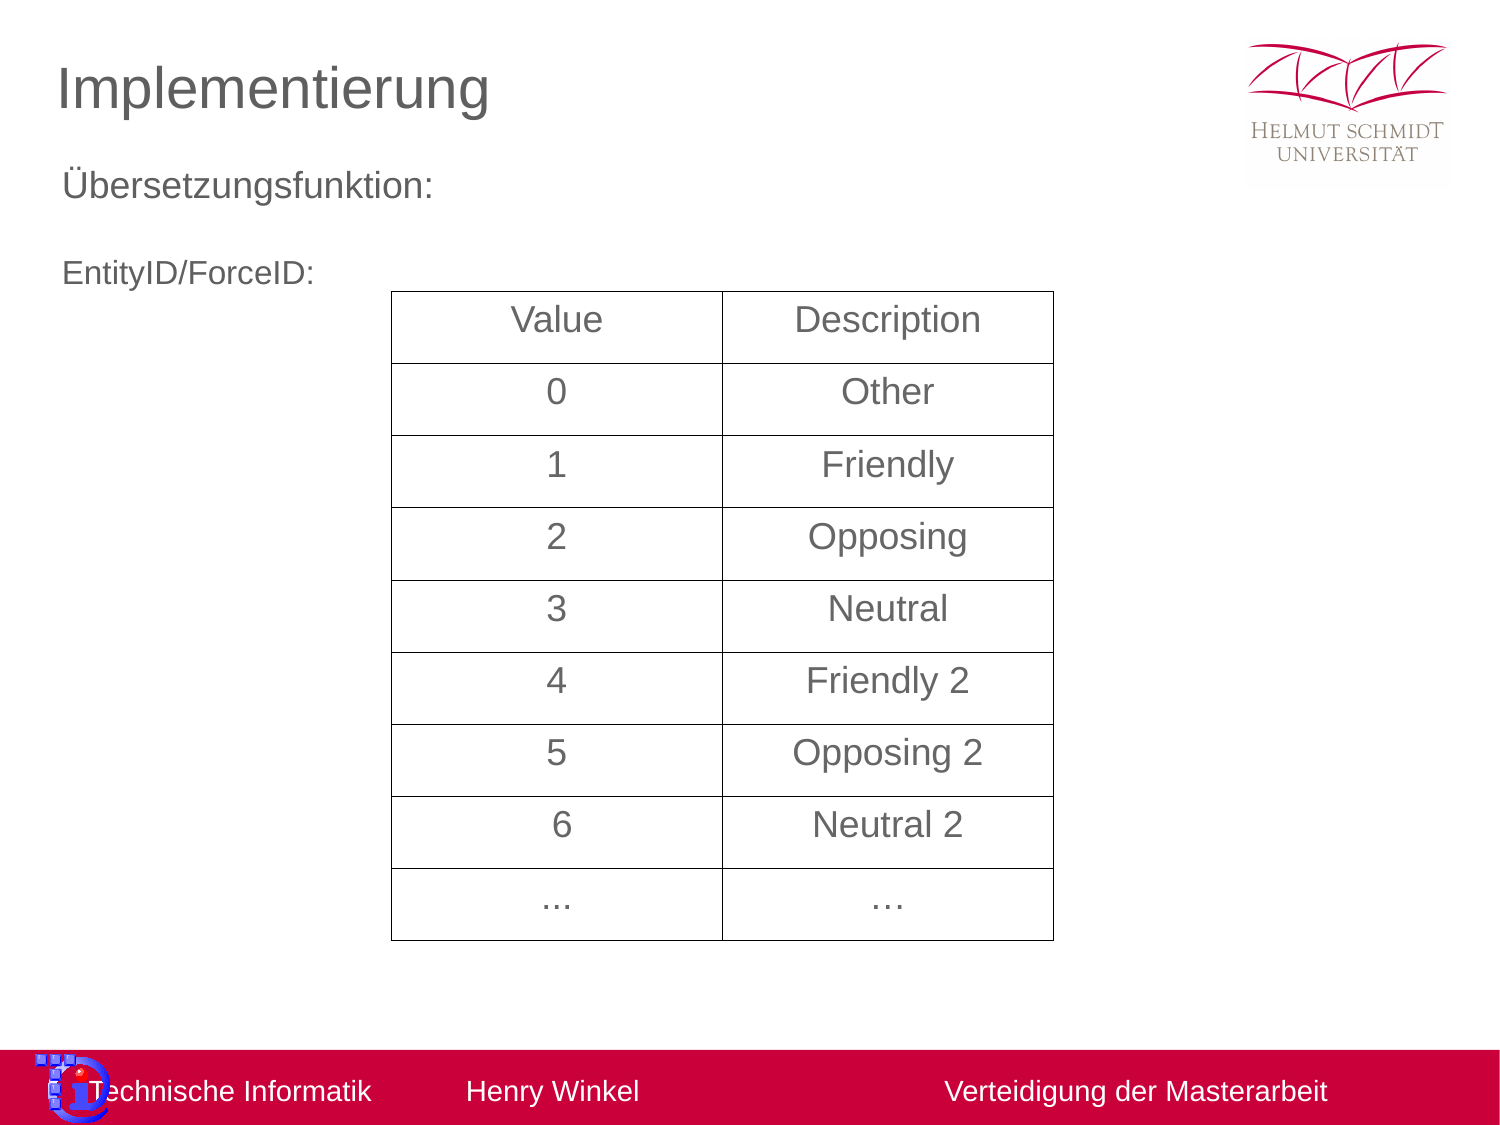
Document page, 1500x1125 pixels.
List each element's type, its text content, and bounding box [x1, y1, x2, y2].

table_cell Neutral 2 [723, 797, 1053, 868]
table_cell Opposing [723, 508, 1053, 580]
table_cell ... [392, 869, 722, 940]
text_box Implementierung [41, 42, 1223, 161]
table_cell Opposing 2 [723, 725, 1053, 796]
table_cell … [723, 869, 1053, 940]
table_cell 0 [392, 364, 722, 435]
table_cell Friendly [723, 436, 1053, 507]
table_cell Neutral [723, 581, 1053, 652]
table_header Value [392, 292, 722, 363]
table_cell 2 [392, 508, 722, 580]
table_cell 6 [392, 797, 722, 868]
table_cell 5 [392, 725, 722, 796]
table_cell Other [723, 364, 1053, 435]
table_cell 4 [392, 653, 722, 724]
table_header Description [723, 292, 1053, 363]
text_box Übersetzungsfunktion: EntityID/ForceID: [47, 153, 579, 217]
table_cell 3 [392, 581, 722, 652]
picture [1244, 38, 1451, 189]
table_cell Friendly 2 [723, 653, 1053, 724]
table_cell 1 [392, 436, 722, 507]
